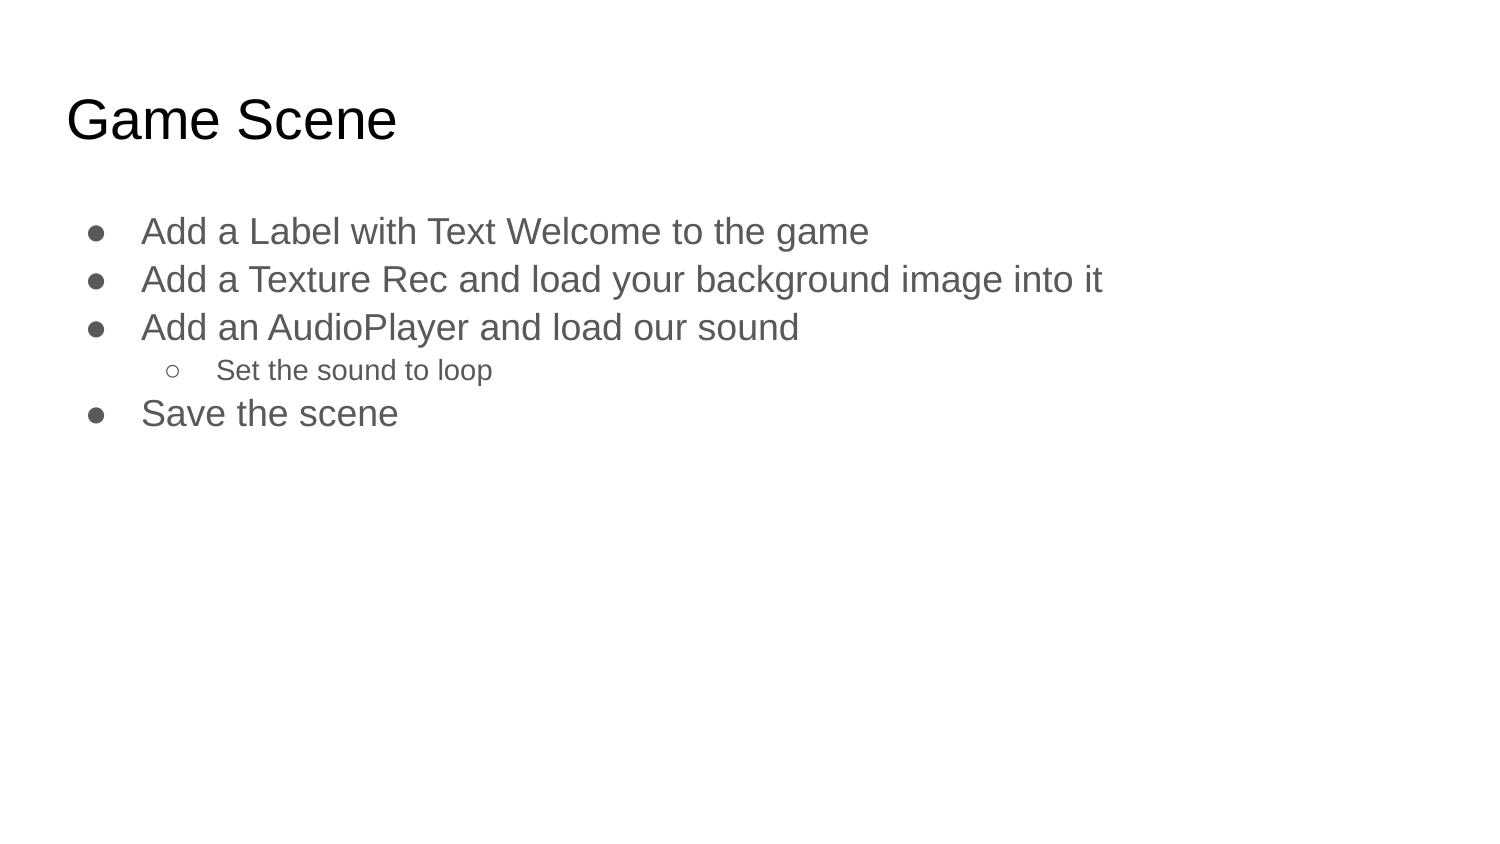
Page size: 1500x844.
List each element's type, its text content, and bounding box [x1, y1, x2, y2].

title Game Scene [51, 72, 1449, 167]
list Add a Label with Text Welcome to the game Add a Texture Rec and load your background image into it Add an AudioPlayer and load our sound Set the sound to loop Save the scene [51, 189, 1449, 750]
